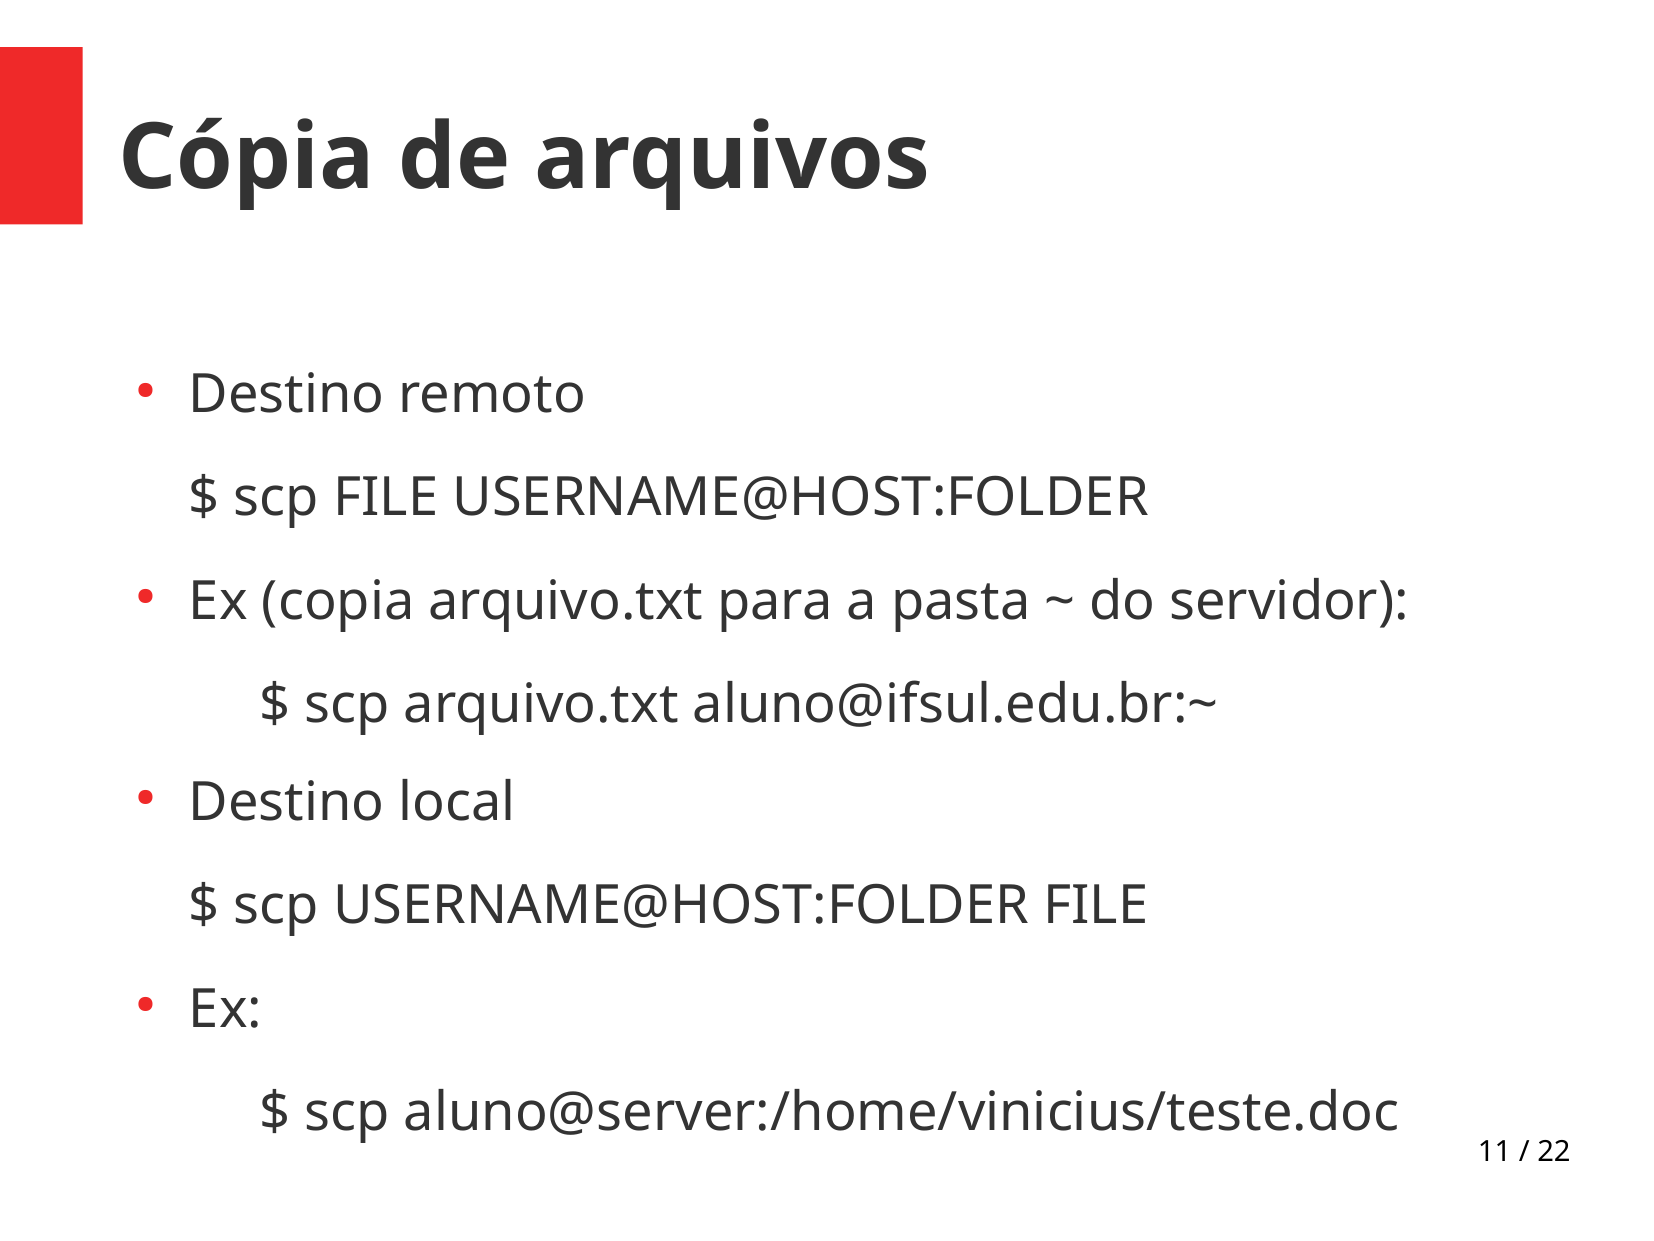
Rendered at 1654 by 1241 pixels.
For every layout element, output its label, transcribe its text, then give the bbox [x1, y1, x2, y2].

list Destino remoto $ scp FILE USERNAME@HOST:FOLDER Ex (copia arquivo.txt para a pasta ~ do servidor): $ scp arquivo.txt aluno@ifsul.edu.br:~ Destino local $ scp USERNAME@HOST:FOLDER FILE Ex: $ scp aluno@server:/home/vinicius/teste.doc [118, 354, 1536, 1074]
title Cópia de arquivos [118, 49, 1571, 257]
